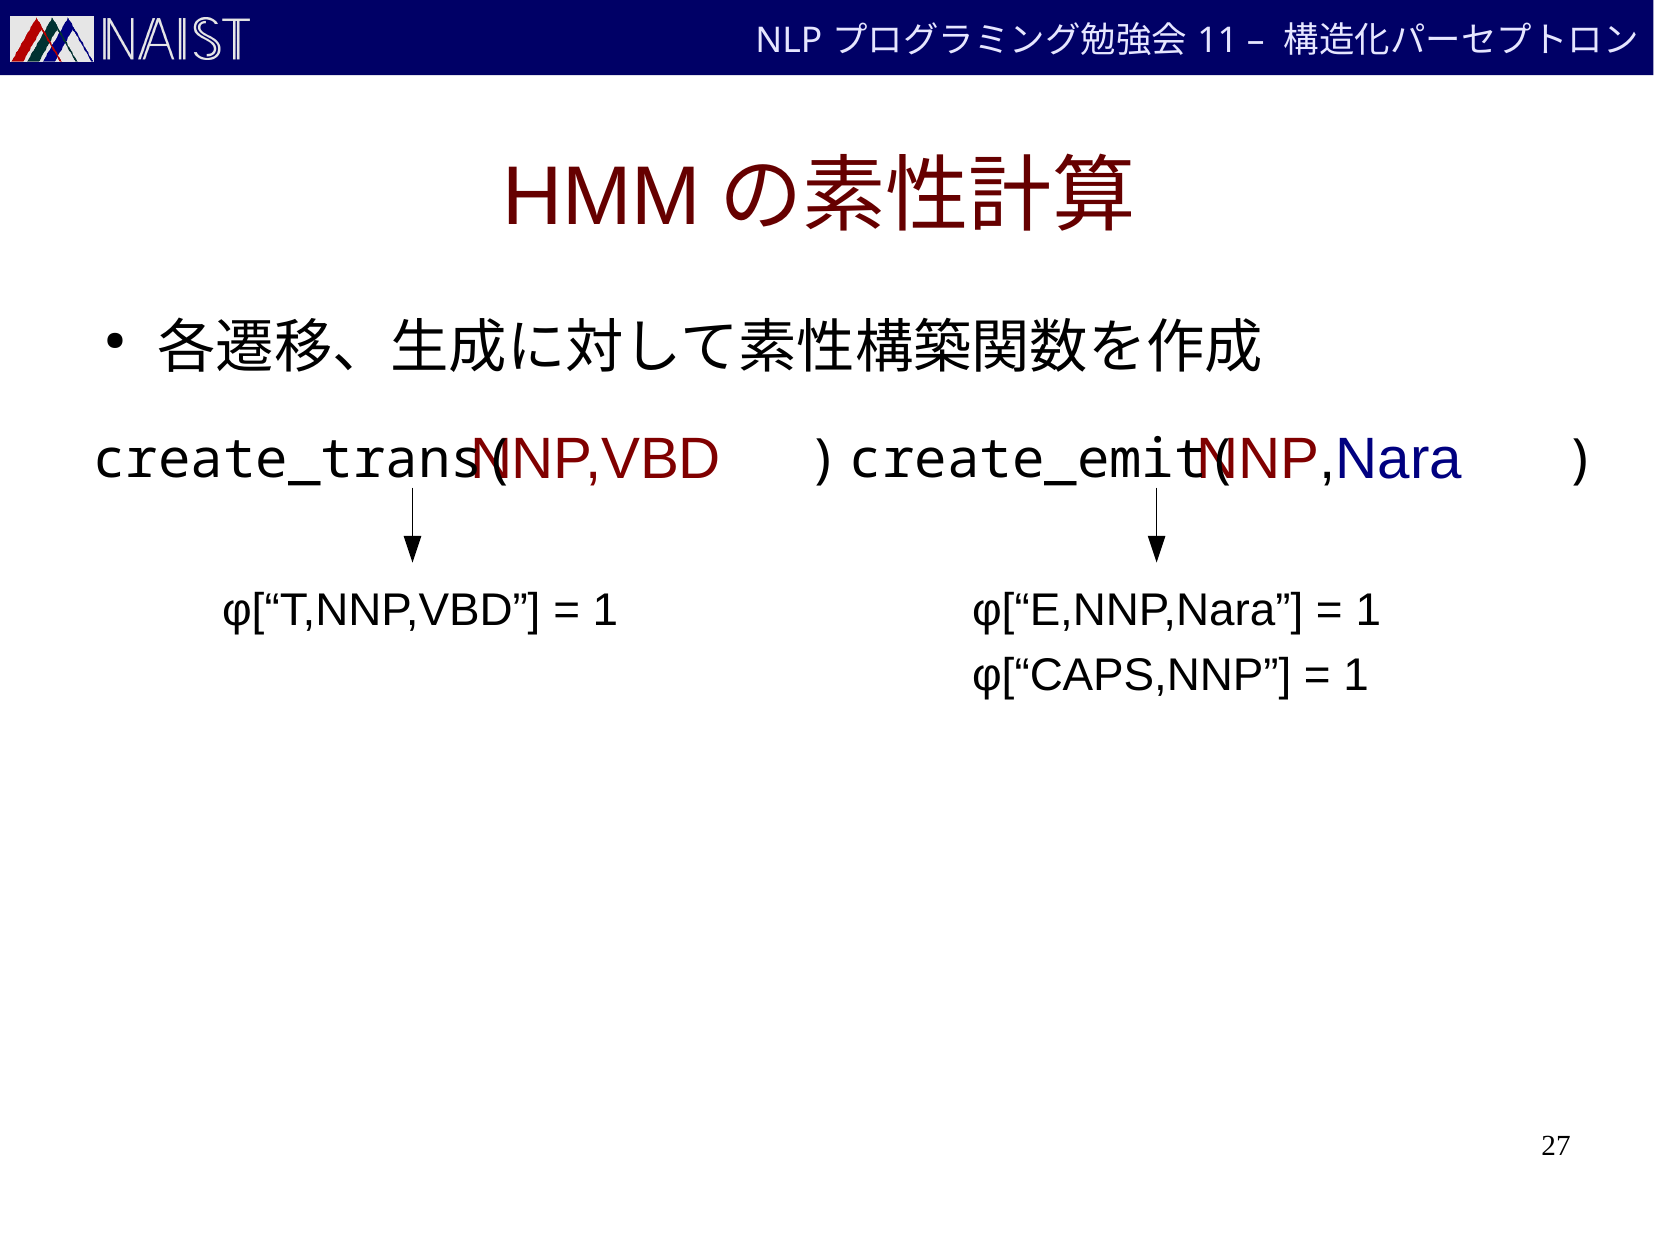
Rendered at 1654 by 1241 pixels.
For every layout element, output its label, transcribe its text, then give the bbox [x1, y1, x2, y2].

text_box create_emit( ) [834, 412, 1520, 499]
picture [102, 17, 251, 60]
text_box create_trans( ) [78, 412, 764, 499]
text_box φ[“T,NNP,VBD”] = 1 [207, 576, 634, 643]
text_box φ[“CAPS,NNP”] = 1 [957, 641, 1385, 708]
list 各遷移、生成に対して素性構築関数を作成 [86, 300, 1576, 1119]
title HMMの素性計算 [75, 92, 1564, 285]
picture [10, 16, 94, 62]
text_box φ[“E,NNP,Nara”] = 1 [957, 576, 1397, 643]
